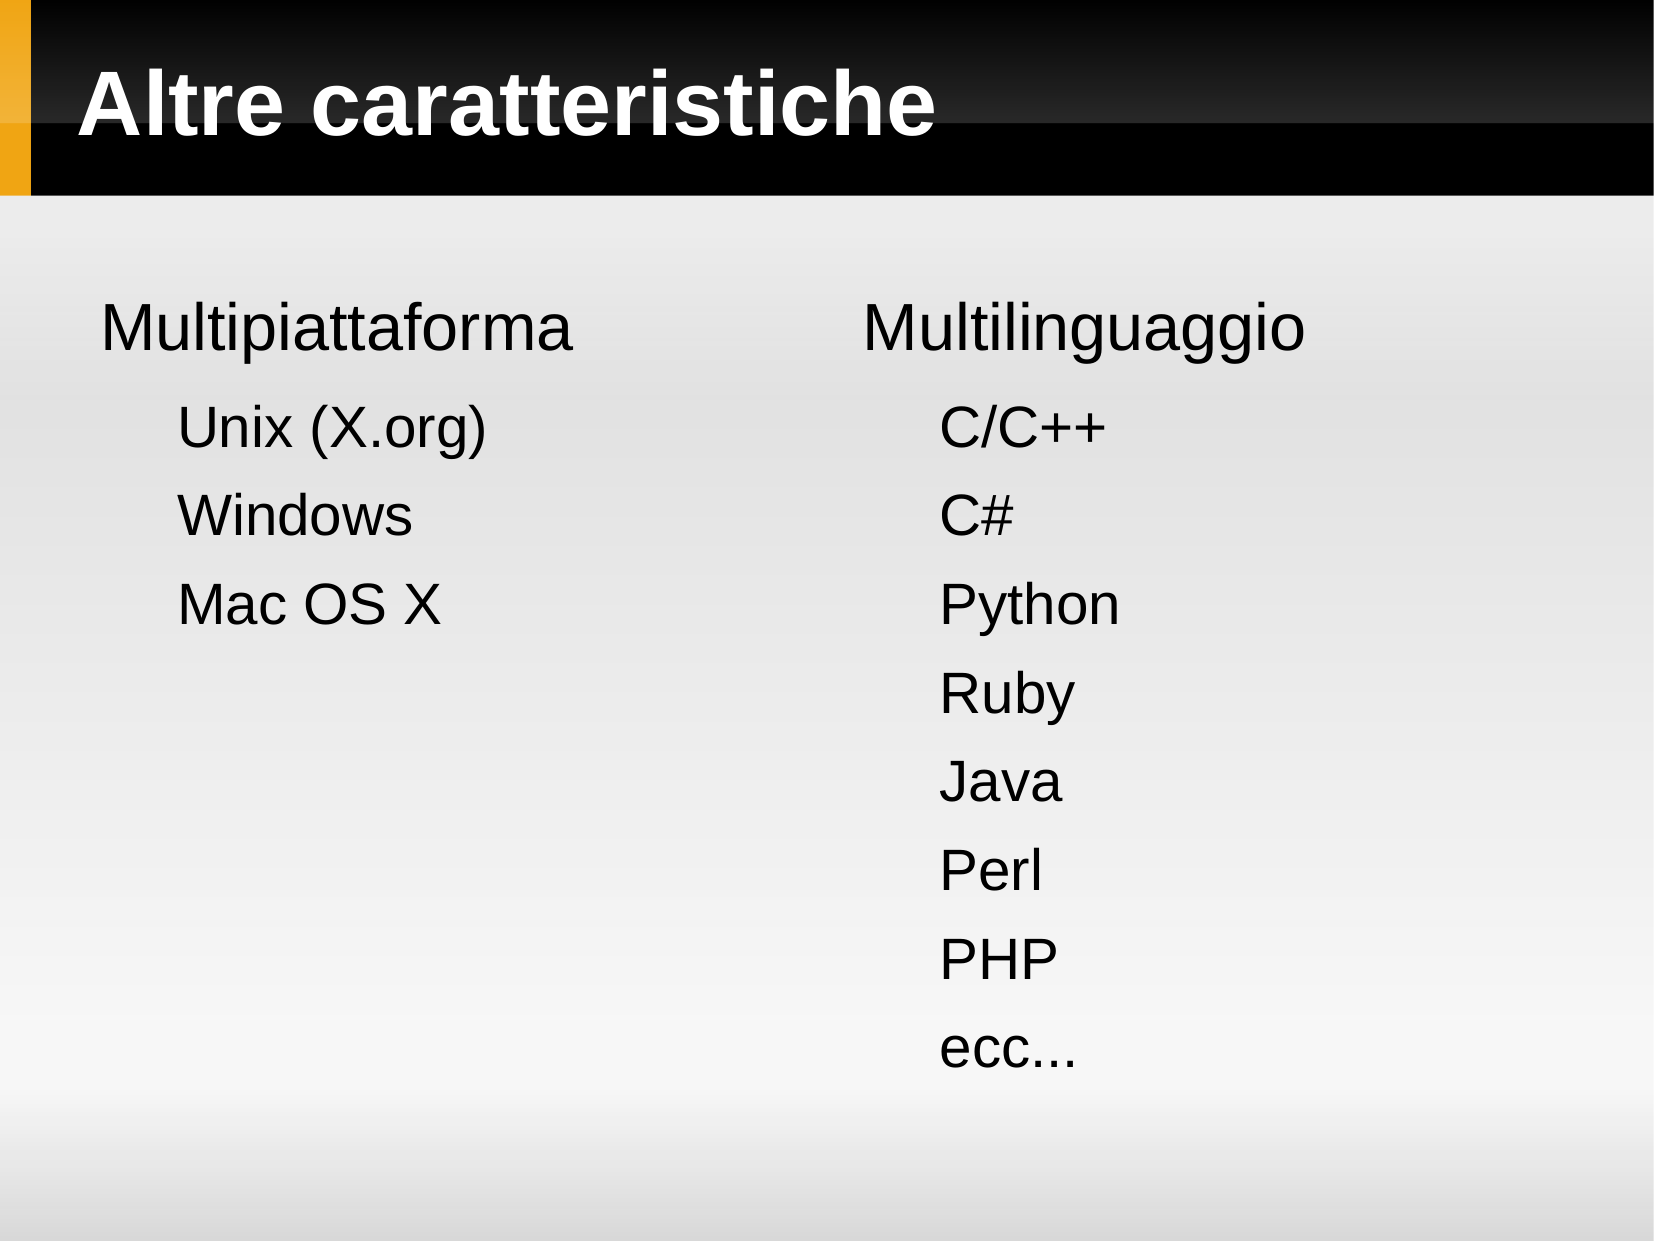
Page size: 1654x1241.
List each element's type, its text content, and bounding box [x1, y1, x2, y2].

title Altre caratteristiche [76, 0, 1565, 208]
list Multilinguaggio C/C++ C# Python Ruby Java Perl PHP ecc... [845, 290, 1572, 1094]
picture [0, 0, 1654, 1241]
list Multipiattaforma Unix (X.org) Windows Mac OS X [82, 290, 809, 1109]
